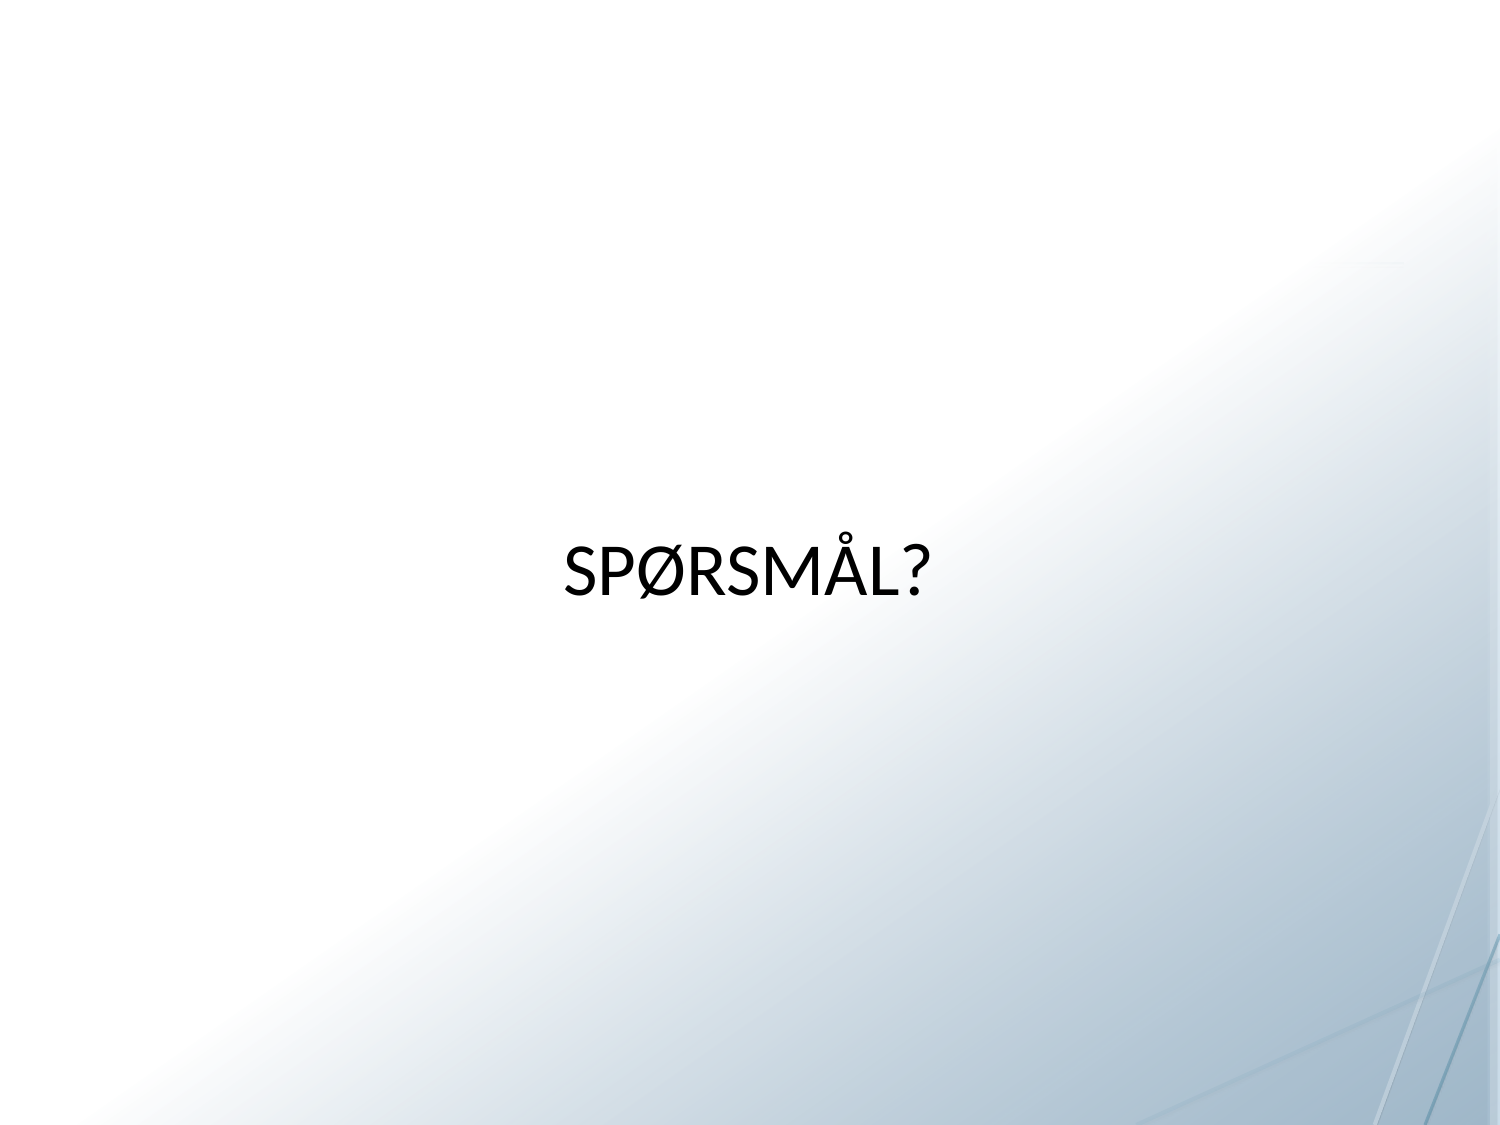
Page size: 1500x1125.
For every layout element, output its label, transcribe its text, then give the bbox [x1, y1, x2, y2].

text_box SPØRSMÅL? [524, 513, 974, 618]
